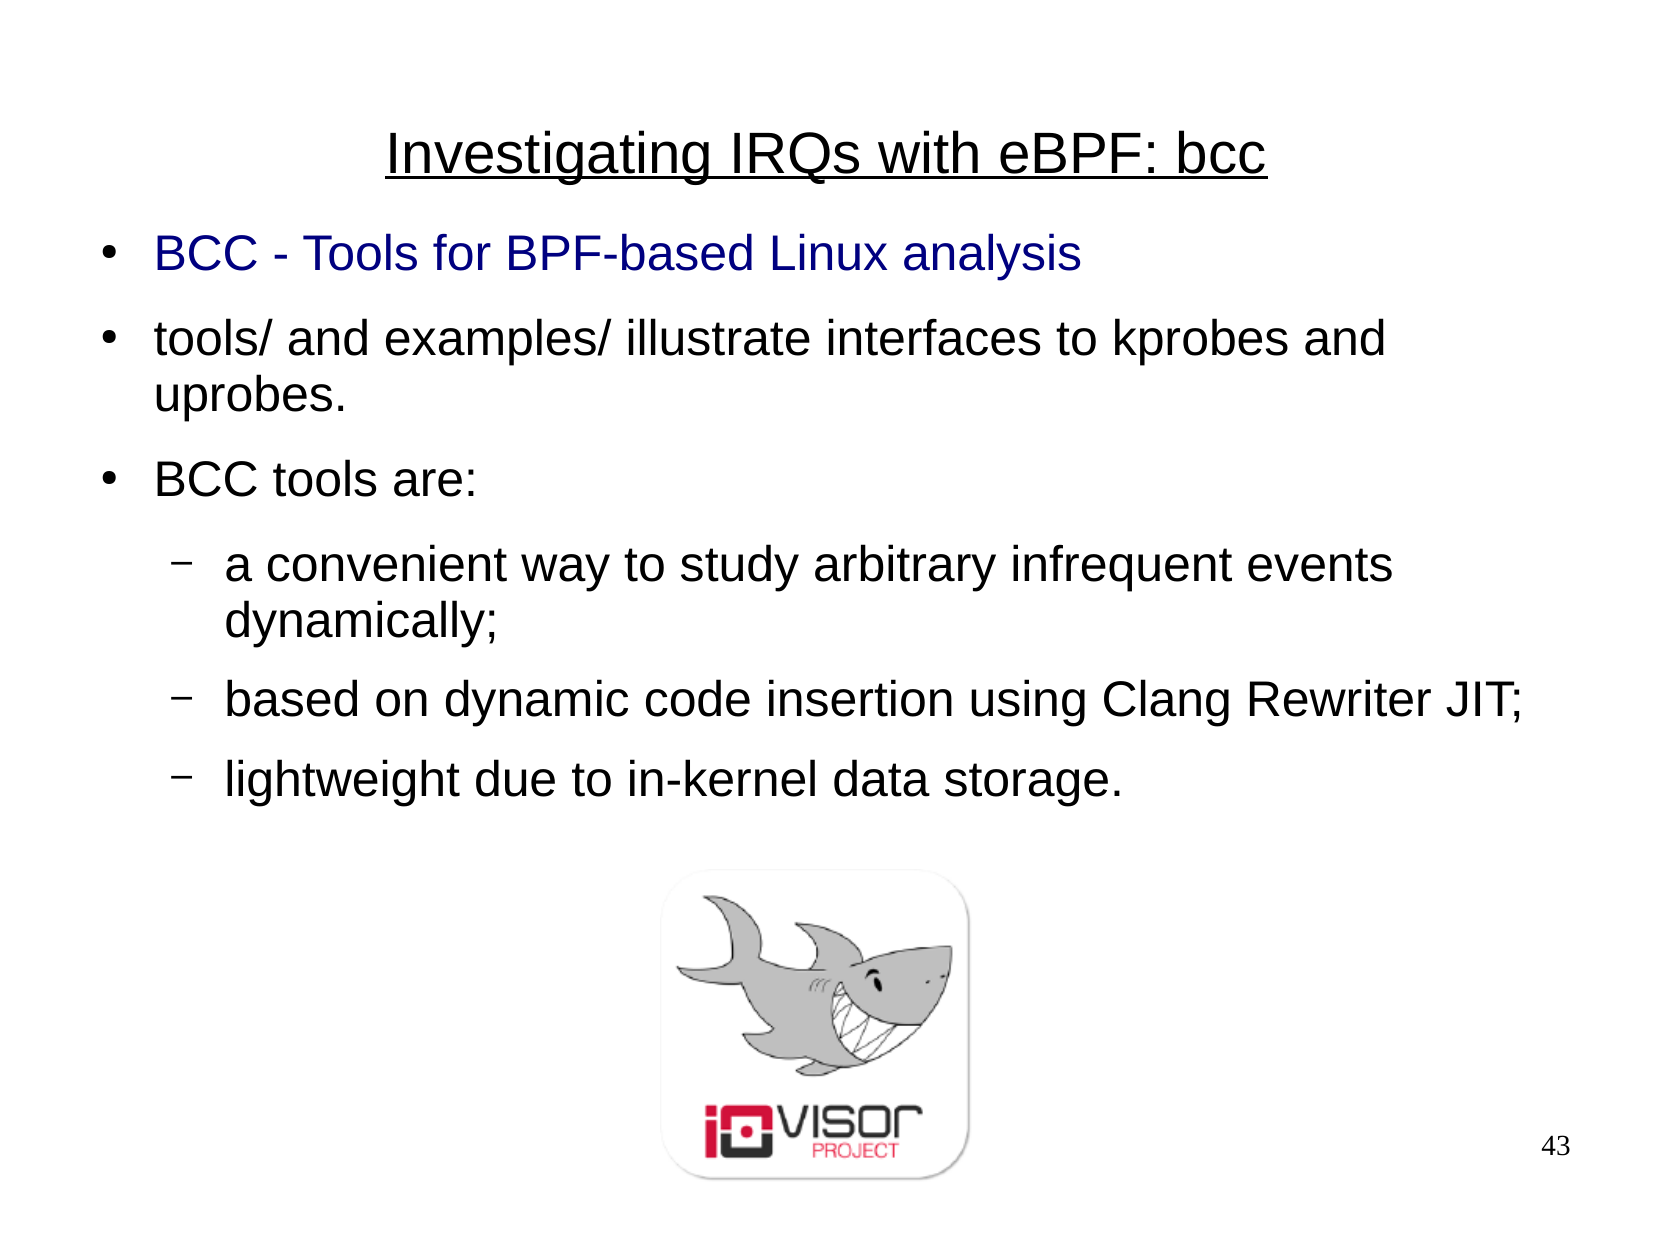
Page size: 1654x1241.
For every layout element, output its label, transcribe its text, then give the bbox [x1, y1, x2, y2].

title Investigating IRQs with eBPF: bcc [82, 49, 1571, 225]
picture [660, 869, 973, 1183]
list BCC - Tools for BPF-based Linux analysis tools/ and examples/ illustrate interfaces to kprobes and uprobes. BCC tools are: a convenient way to study arbitrary infrequent events dynamically; based on dynamic code insertion using Clang Rewriter JIT; lightweight due to in-kernel data storage. [82, 225, 1571, 886]
